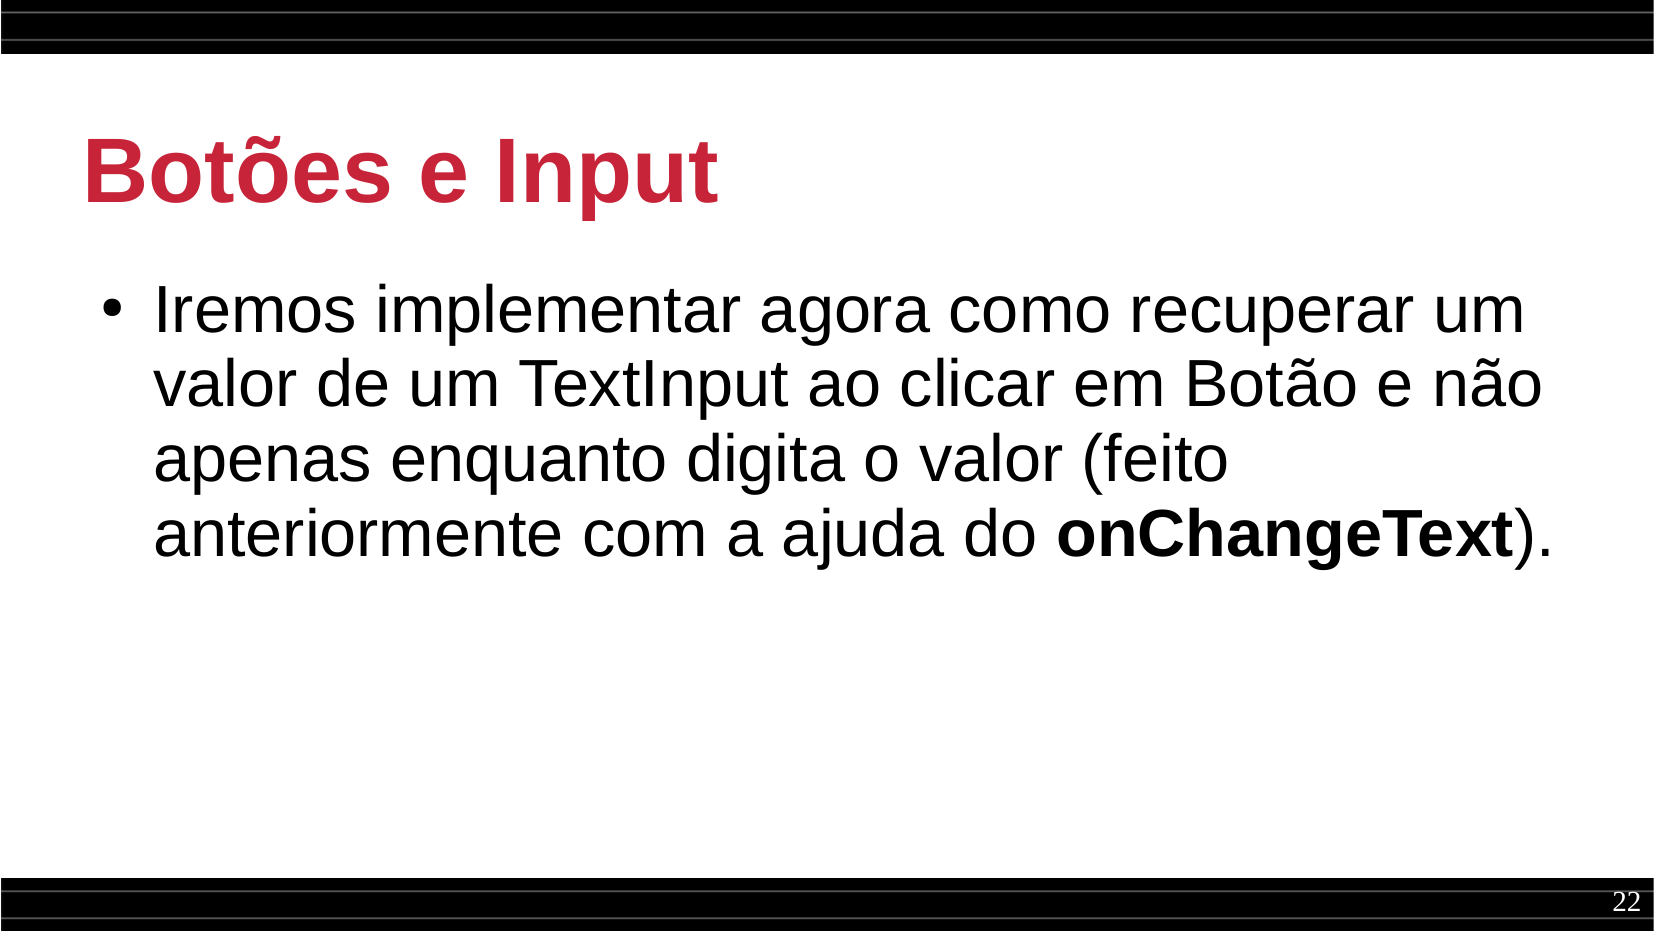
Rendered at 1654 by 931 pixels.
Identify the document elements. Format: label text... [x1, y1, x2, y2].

list Iremos implementar agora como recuperar um valor de um TextInput ao clicar em Botão e não apenas enquanto digita o valor (feito anteriormente com a ajuda do onChangeText). [82, 271, 1571, 758]
title Botões e Input [82, 92, 1571, 249]
picture [1, 878, 1654, 931]
picture [1, 0, 1654, 54]
